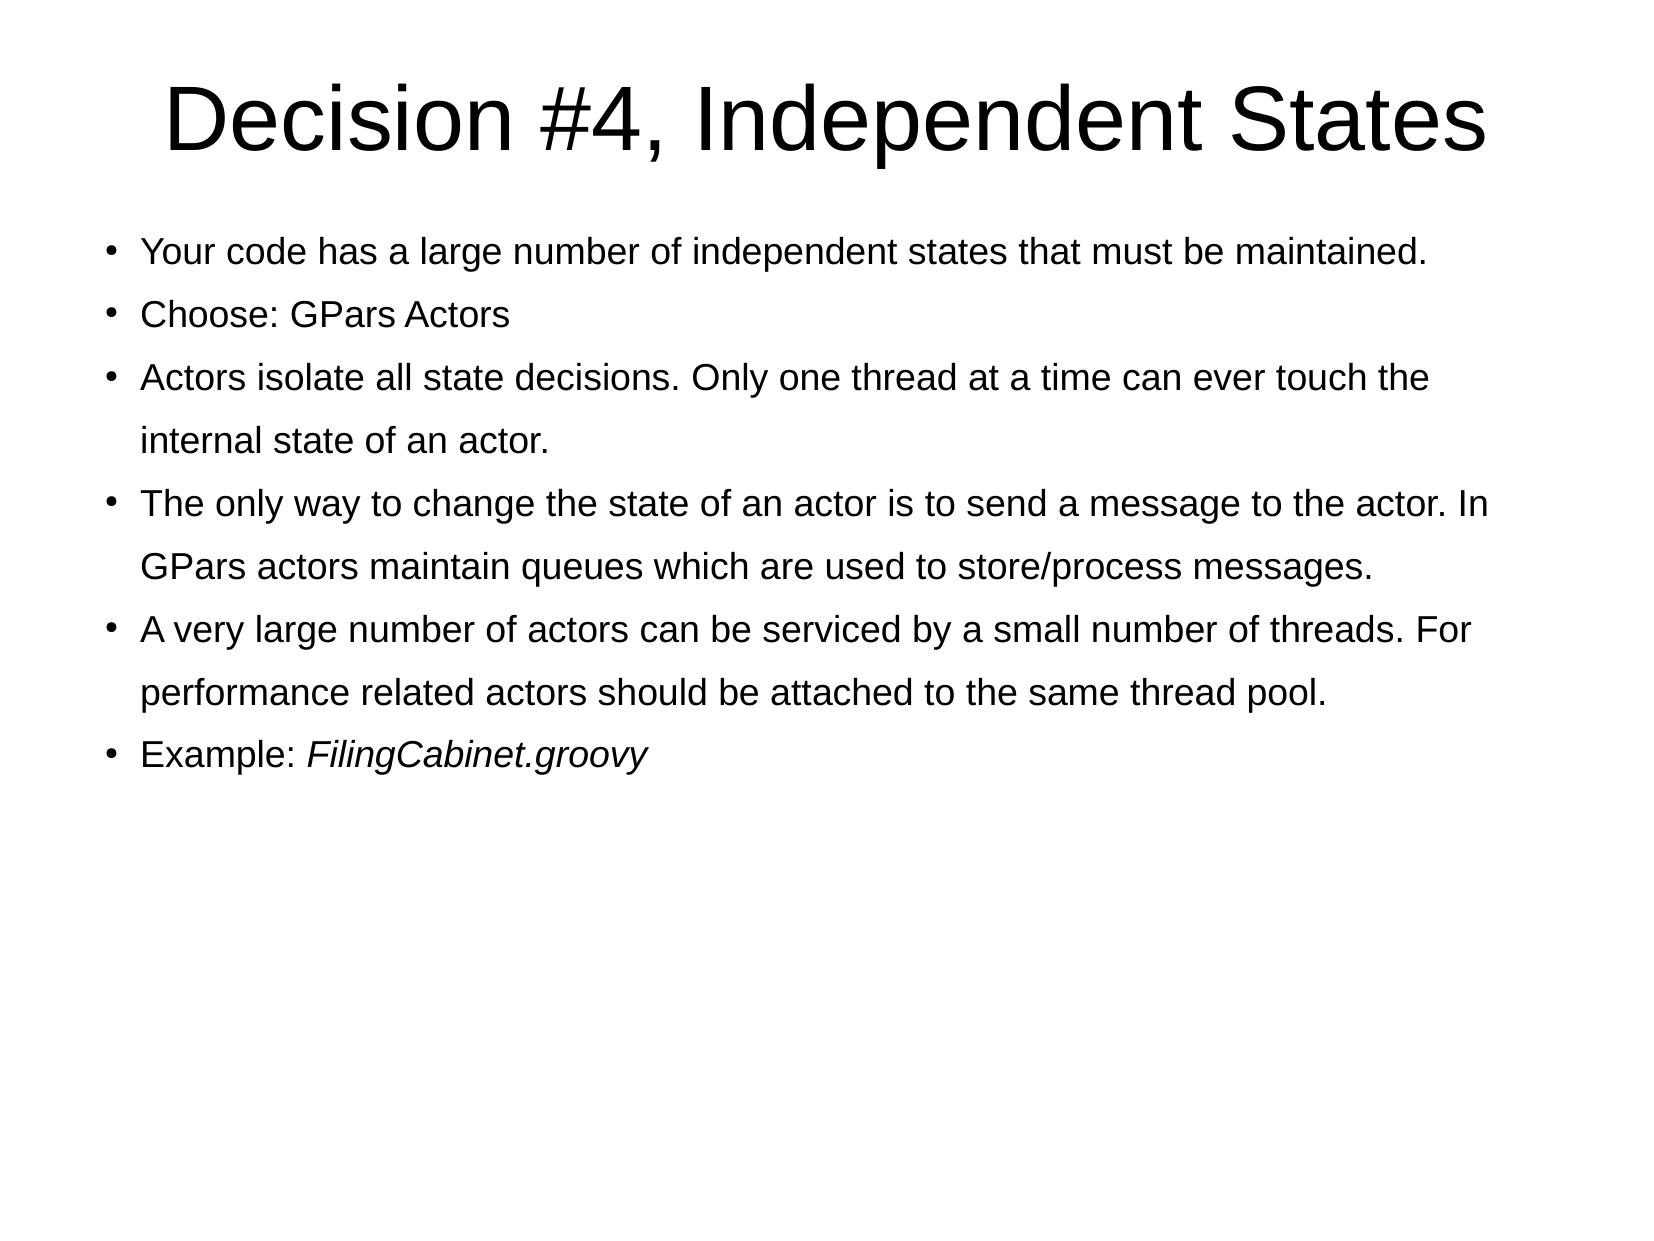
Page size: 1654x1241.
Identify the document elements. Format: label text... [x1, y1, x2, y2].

title Decision #4, Independent States [82, 50, 1571, 187]
text_box Your code has a large number of independent states that must be maintained. Choose: GPars Actors Actors isolate all state decisions. Only one thread at a time can ever touch the internal state of an actor. The only way to change the state of an actor is to send a message to the actor. In GPars actors maintain queues which are used to store/process messages. A very large number of actors can be serviced by a small number of threads. For performance related actors should be attached to the same thread pool. Example: FilingCabinet.groovy [90, 201, 1561, 1054]
